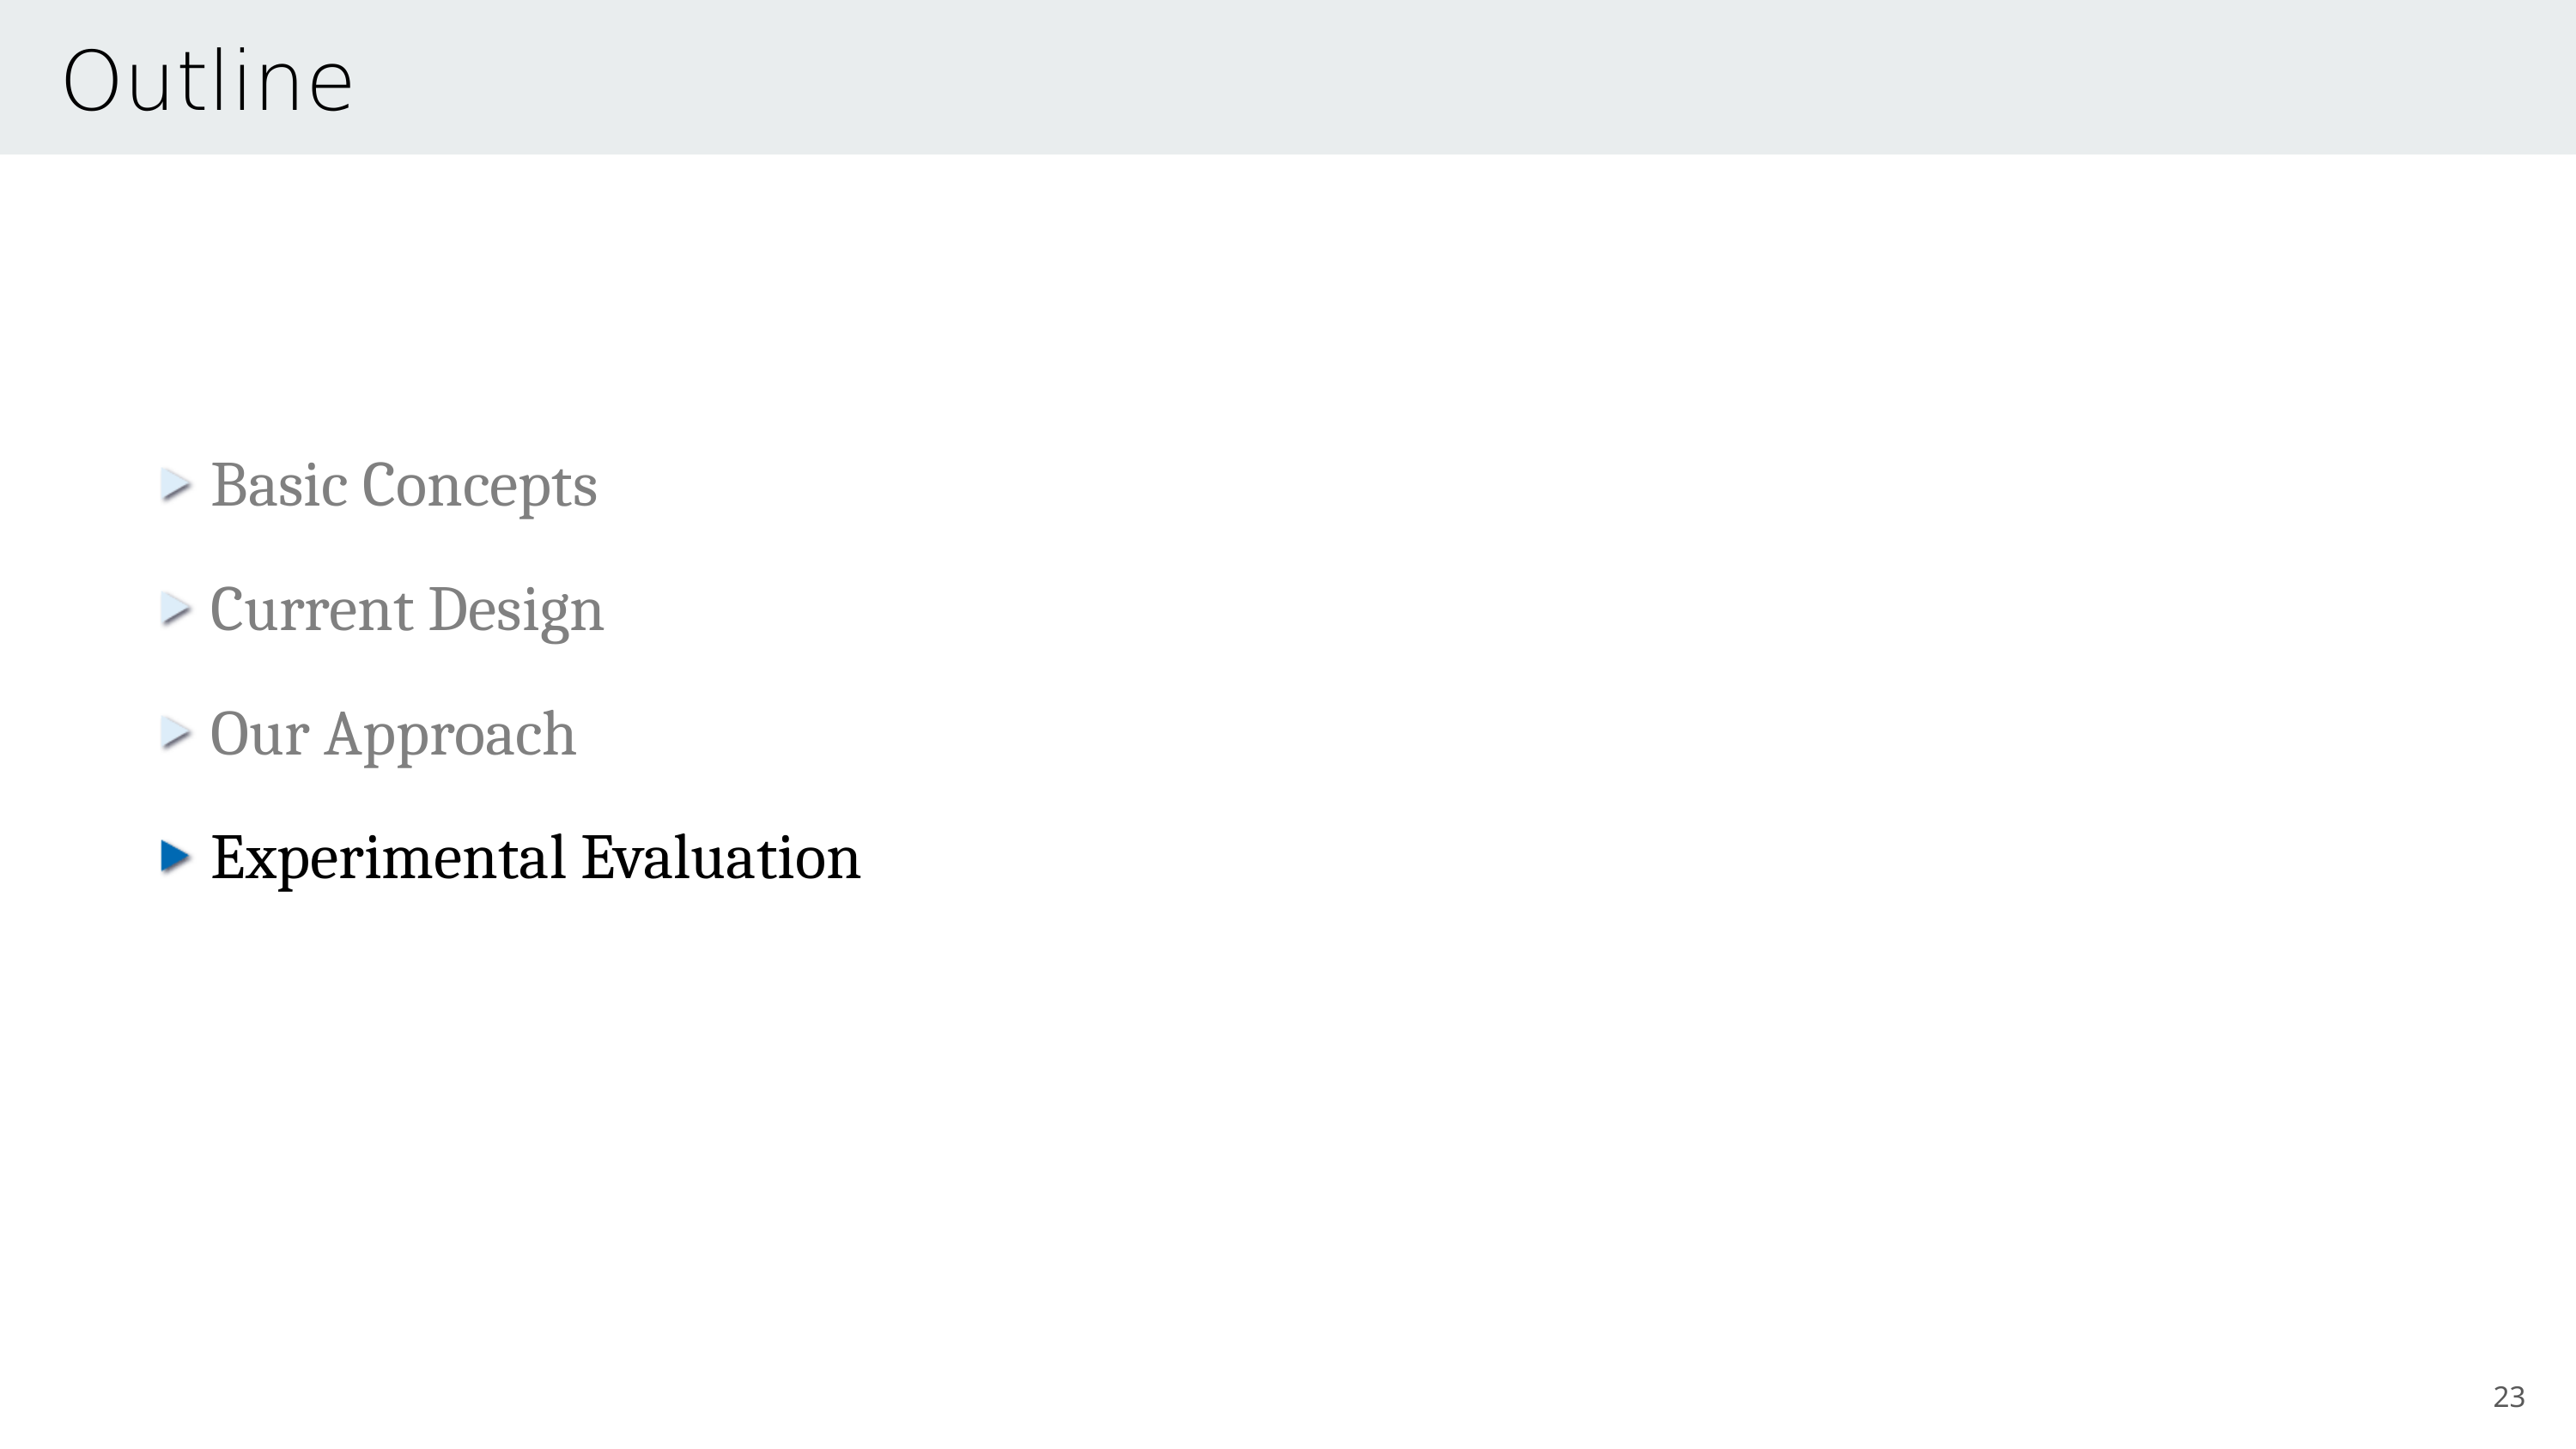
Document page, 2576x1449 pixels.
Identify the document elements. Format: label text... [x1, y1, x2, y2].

list Basic Concepts Current Design Our Approach Experimental Evaluation [144, 448, 1421, 1160]
title Outline [59, 6, 2226, 158]
